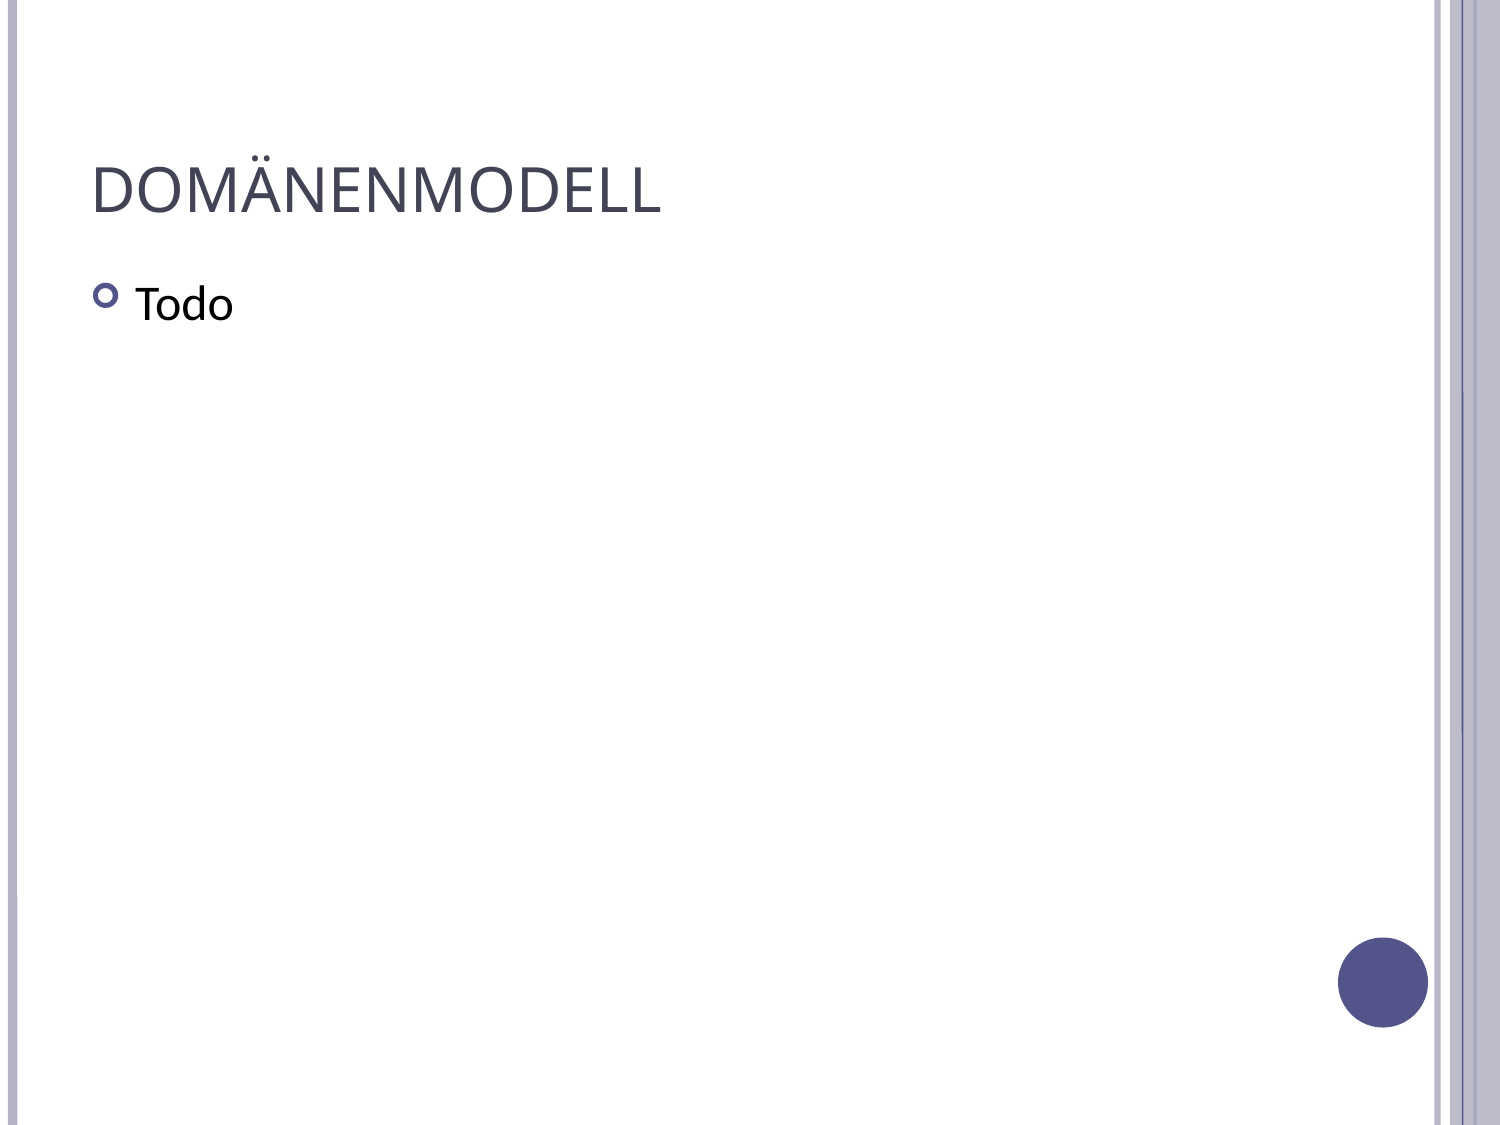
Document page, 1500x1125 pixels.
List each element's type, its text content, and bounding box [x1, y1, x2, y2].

title Domänenmodell [75, 45, 1300, 233]
list Todo [75, 262, 1300, 1062]
